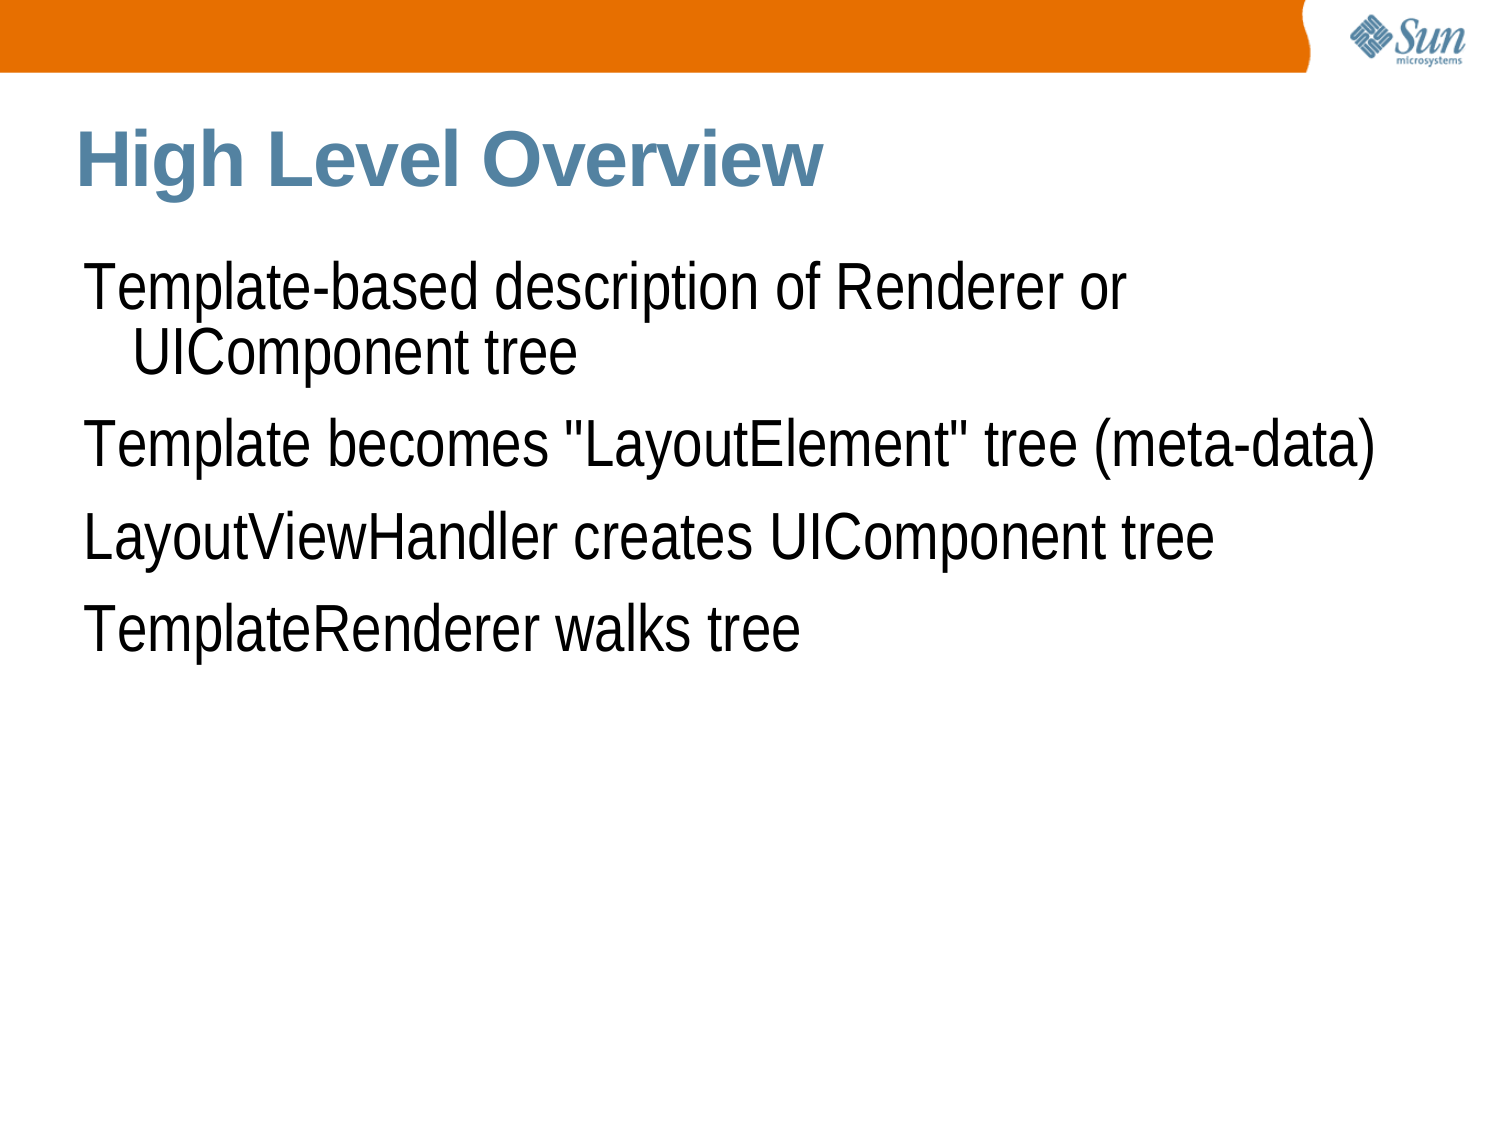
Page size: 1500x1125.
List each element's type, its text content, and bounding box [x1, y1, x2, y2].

title High Level Overview [75, 122, 1438, 227]
picture [0, 0, 1500, 75]
list Template-based description of Renderer or UIComponent tree Template becomes "LayoutElement" tree (meta-data) LayoutViewHandler creates UIComponent tree TemplateRenderer walks tree [64, 257, 1402, 1017]
